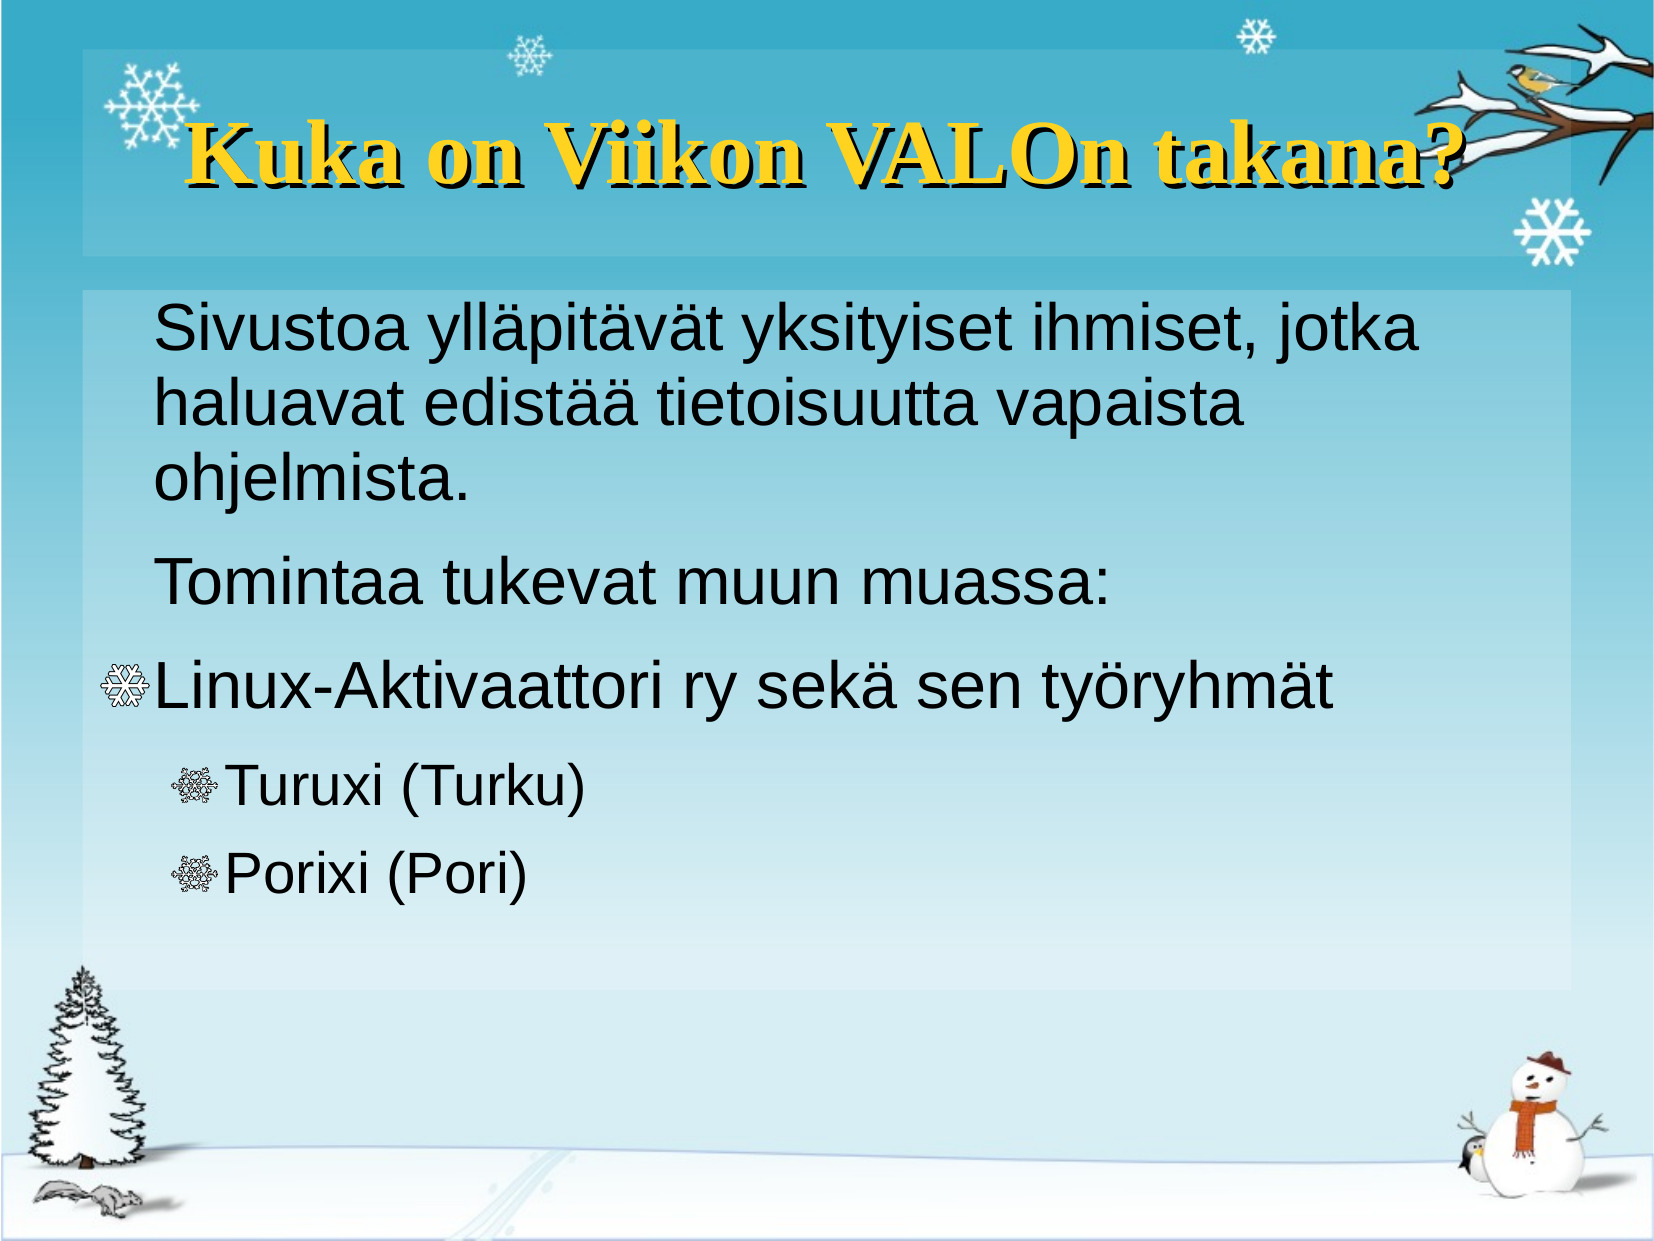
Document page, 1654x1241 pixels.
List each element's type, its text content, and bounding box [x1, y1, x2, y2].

title Kuka on Viikon VALOn takana? [82, 49, 1571, 257]
list Sivustoa ylläpitävät yksityiset ihmiset, jotka haluavat edistää tietoisuutta vapaista ohjelmista. Tomintaa tukevat muun muassa: Linux-Aktivaattori ry sekä sen työryhmät Turuxi (Turku) Porixi (Pori) [82, 290, 1571, 991]
picture [1, 0, 1654, 1241]
